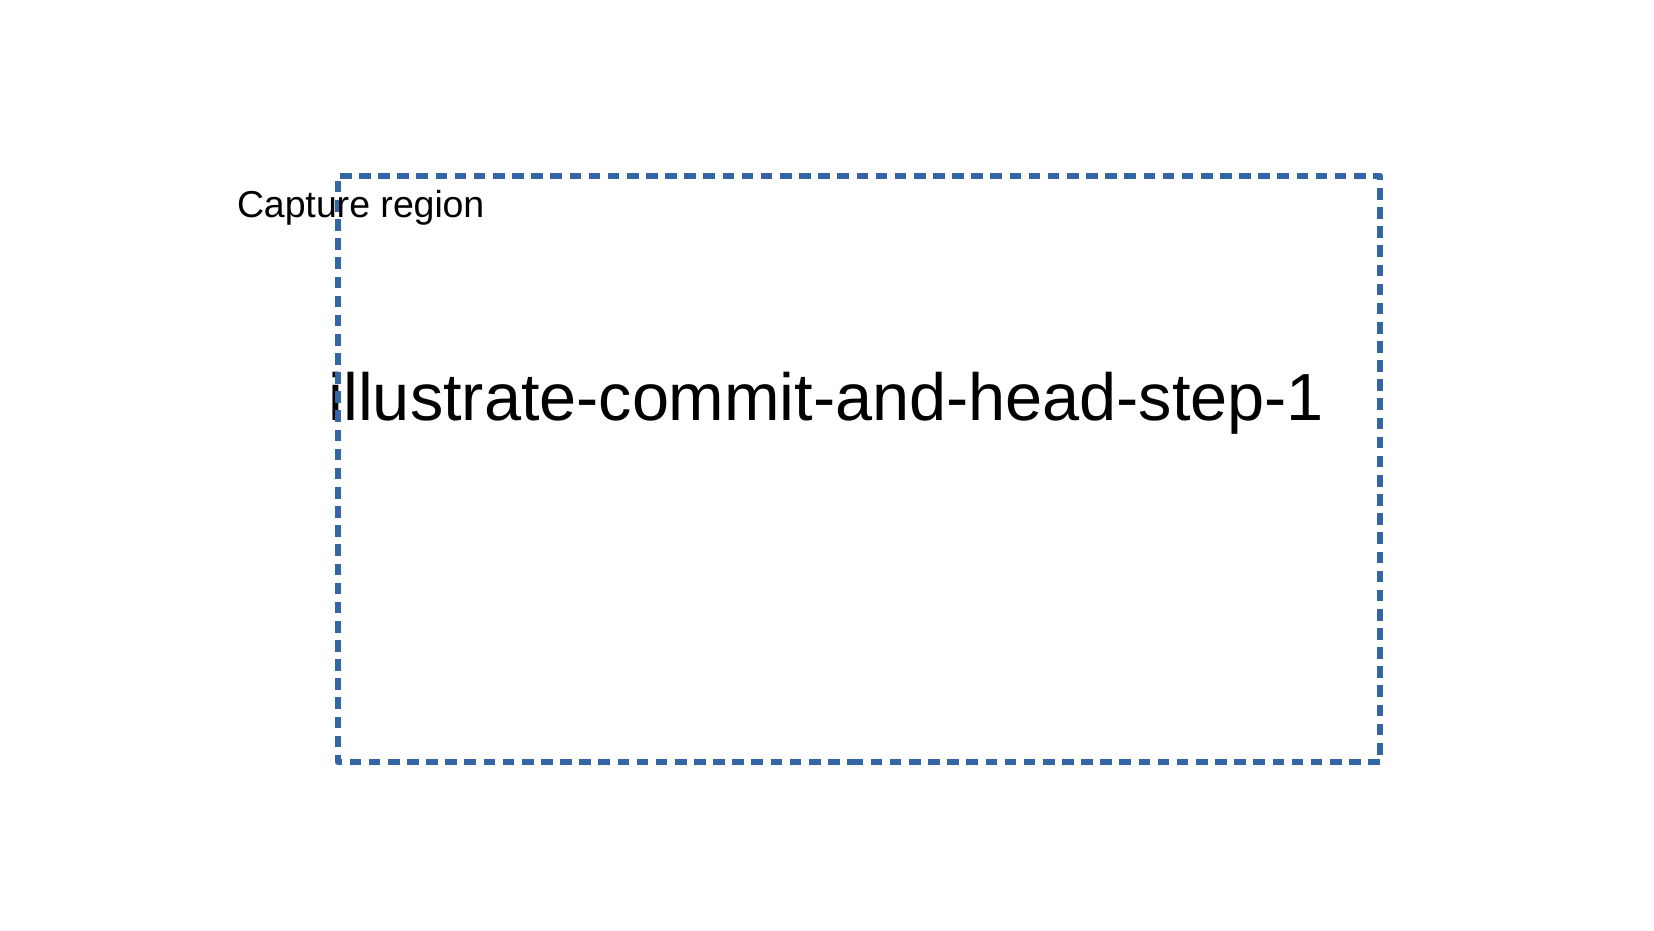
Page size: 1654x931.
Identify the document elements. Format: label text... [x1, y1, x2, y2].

text_box Capture region [222, 175, 500, 233]
subtitle illustrate-commit-and-head-step-1 [82, 37, 1571, 757]
